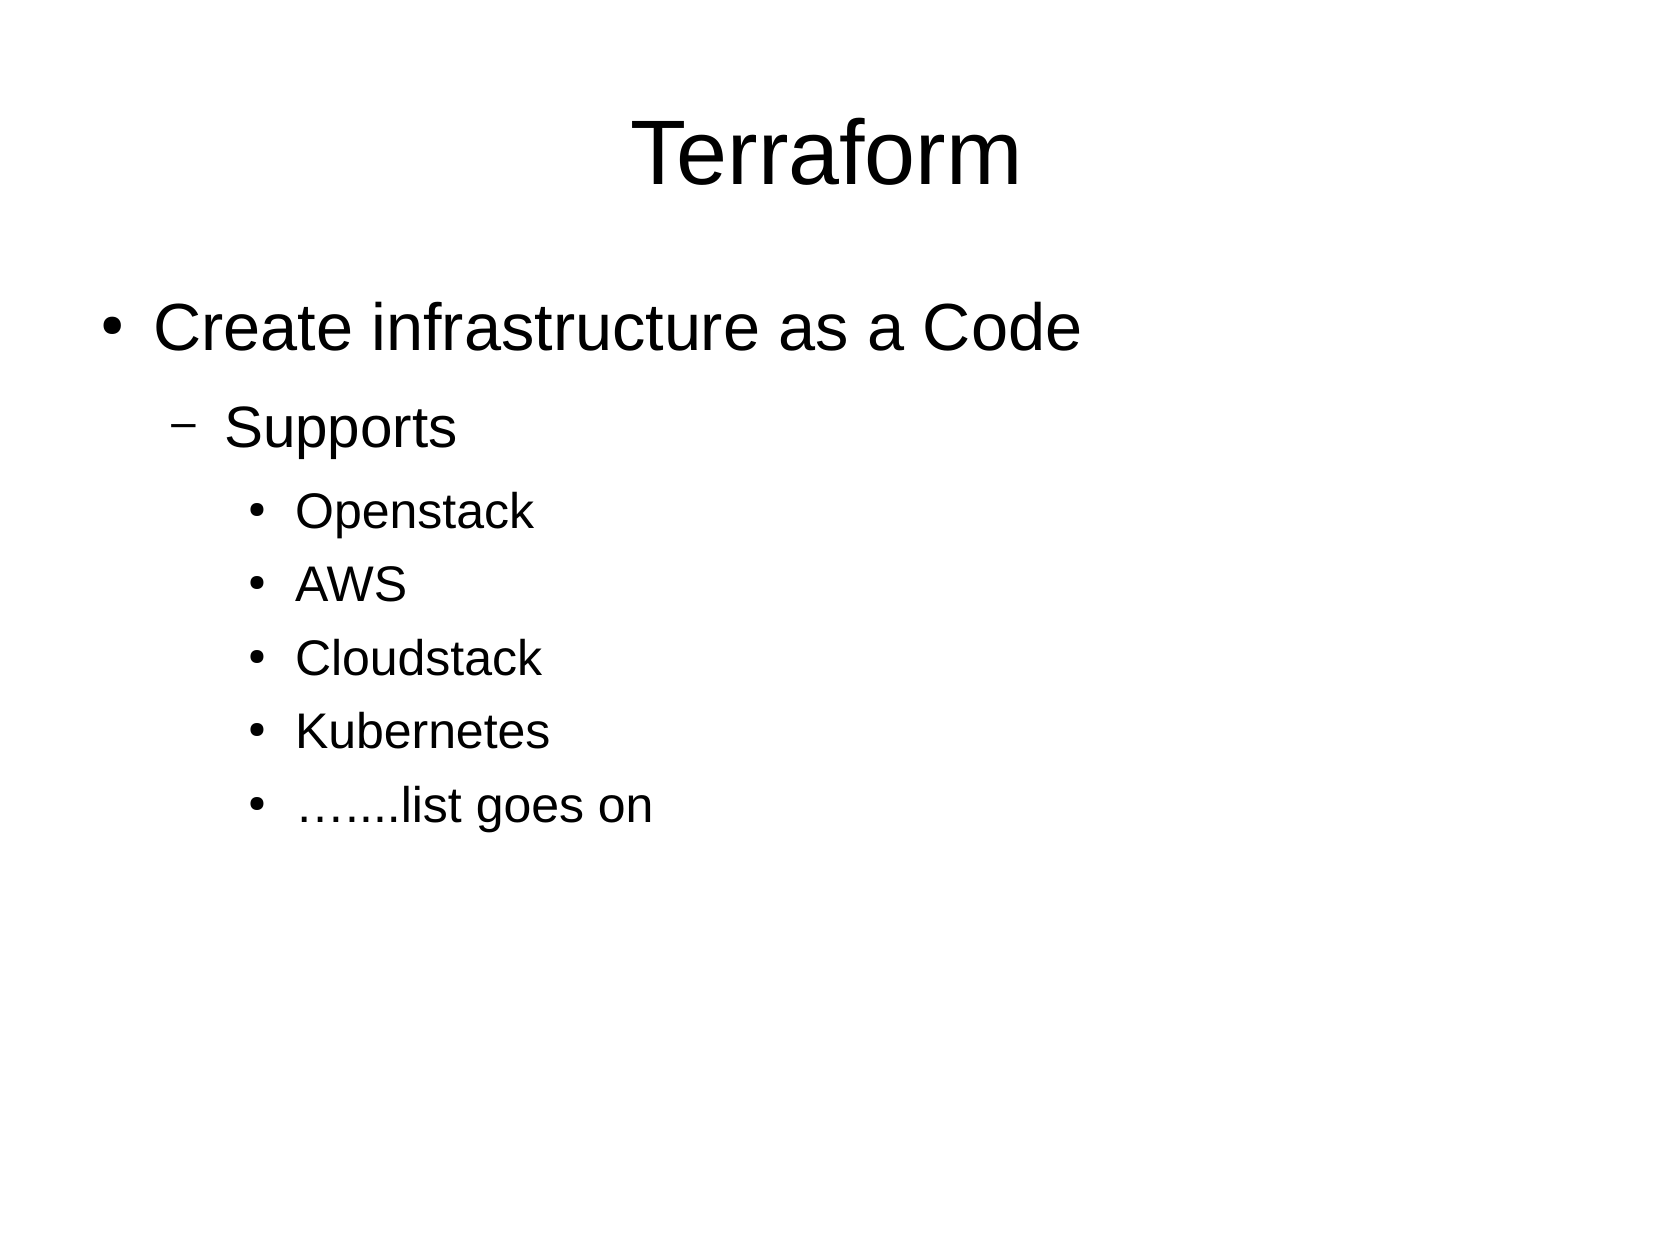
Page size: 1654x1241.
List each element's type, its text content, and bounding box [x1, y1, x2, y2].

title Terraform [82, 49, 1571, 257]
list Create infrastructure as a Code Supports Openstack AWS Cloudstack Kubernetes …....list goes on [82, 290, 1571, 1010]
